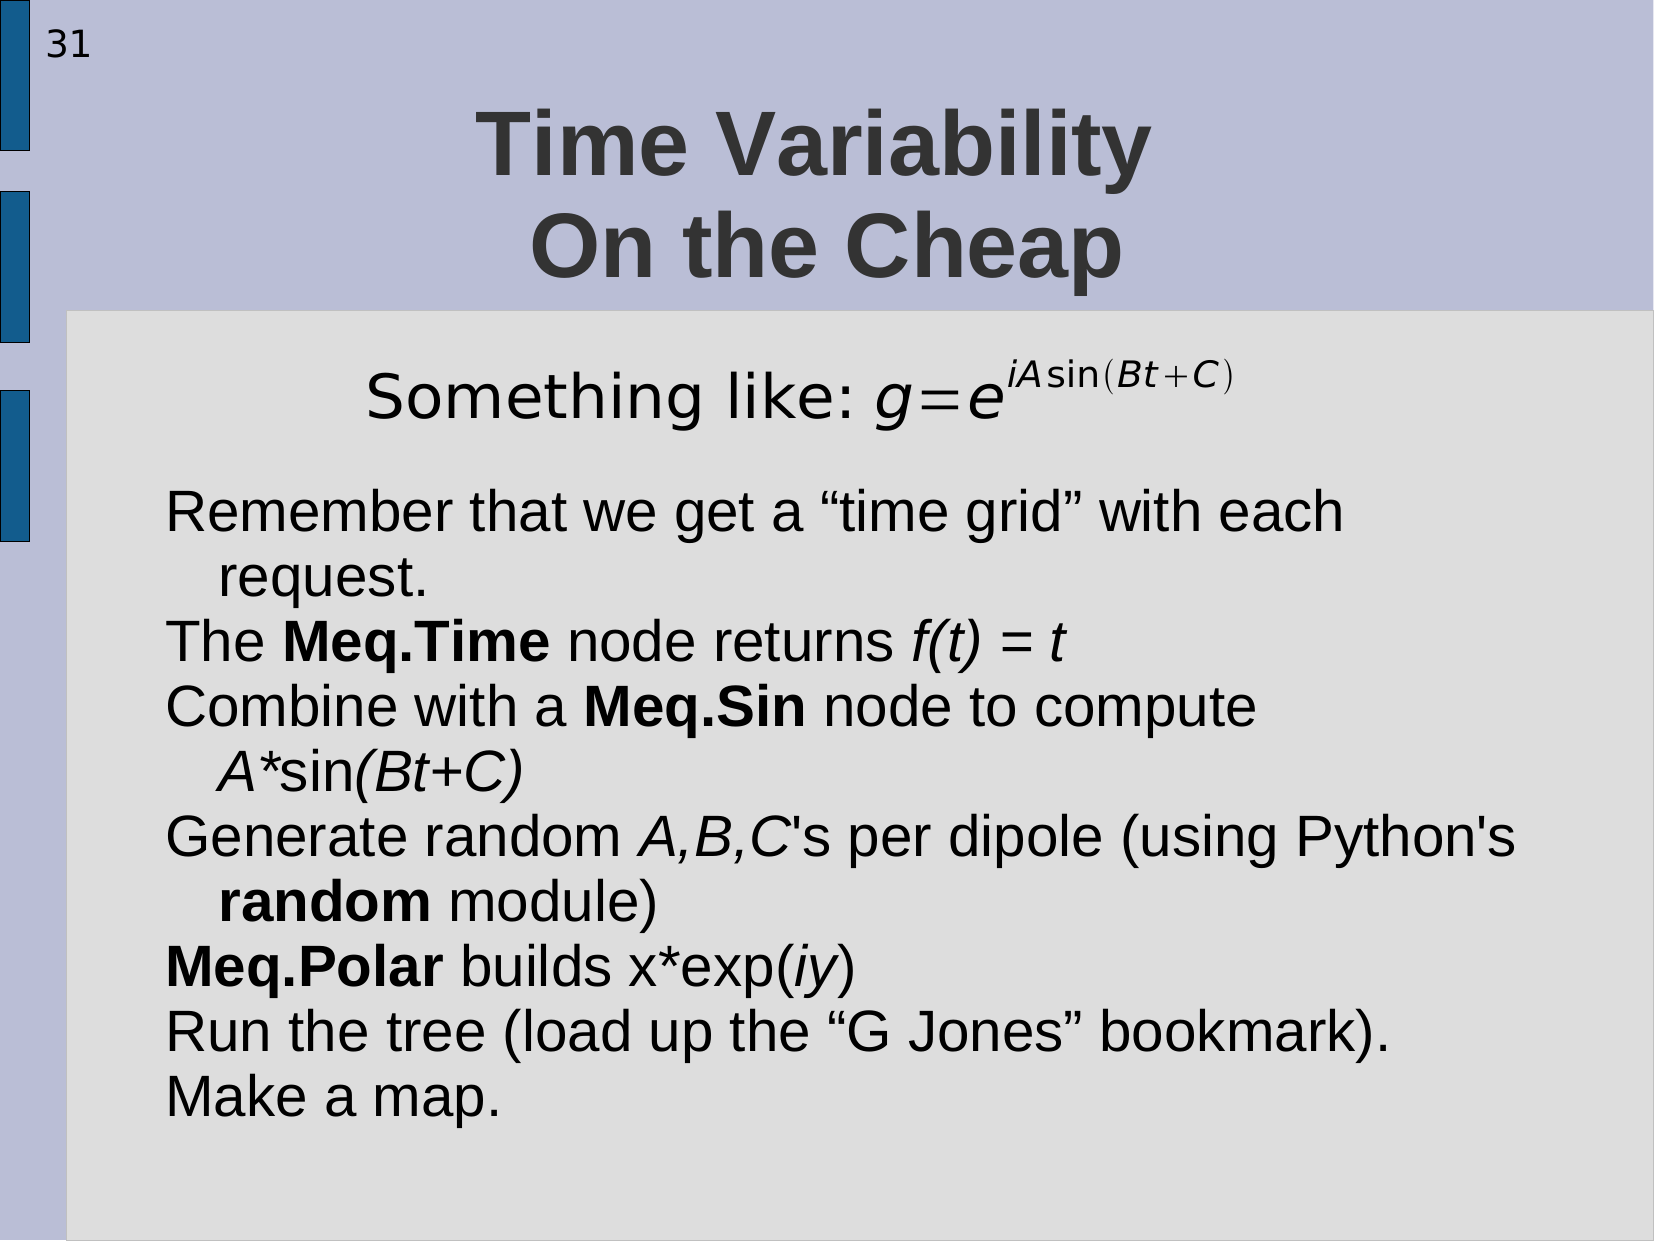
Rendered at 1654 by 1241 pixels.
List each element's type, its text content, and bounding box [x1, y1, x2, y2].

chart [358, 354, 1241, 434]
title Time Variability On the Cheap [121, 87, 1534, 302]
list Remember that we get a “time grid” with each request. The Meq.Time node returns f(t) = t Combine with a Meq.Sin node to compute A*sin(Bt+C) Generate random A,B,C's per dipole (using Python's random module) Meq.Polar builds x*exp(iy) Run the tree (load up the “G Jones” bookmark). Make a map. [147, 478, 1560, 1224]
text_box <number> [32, 15, 267, 89]
